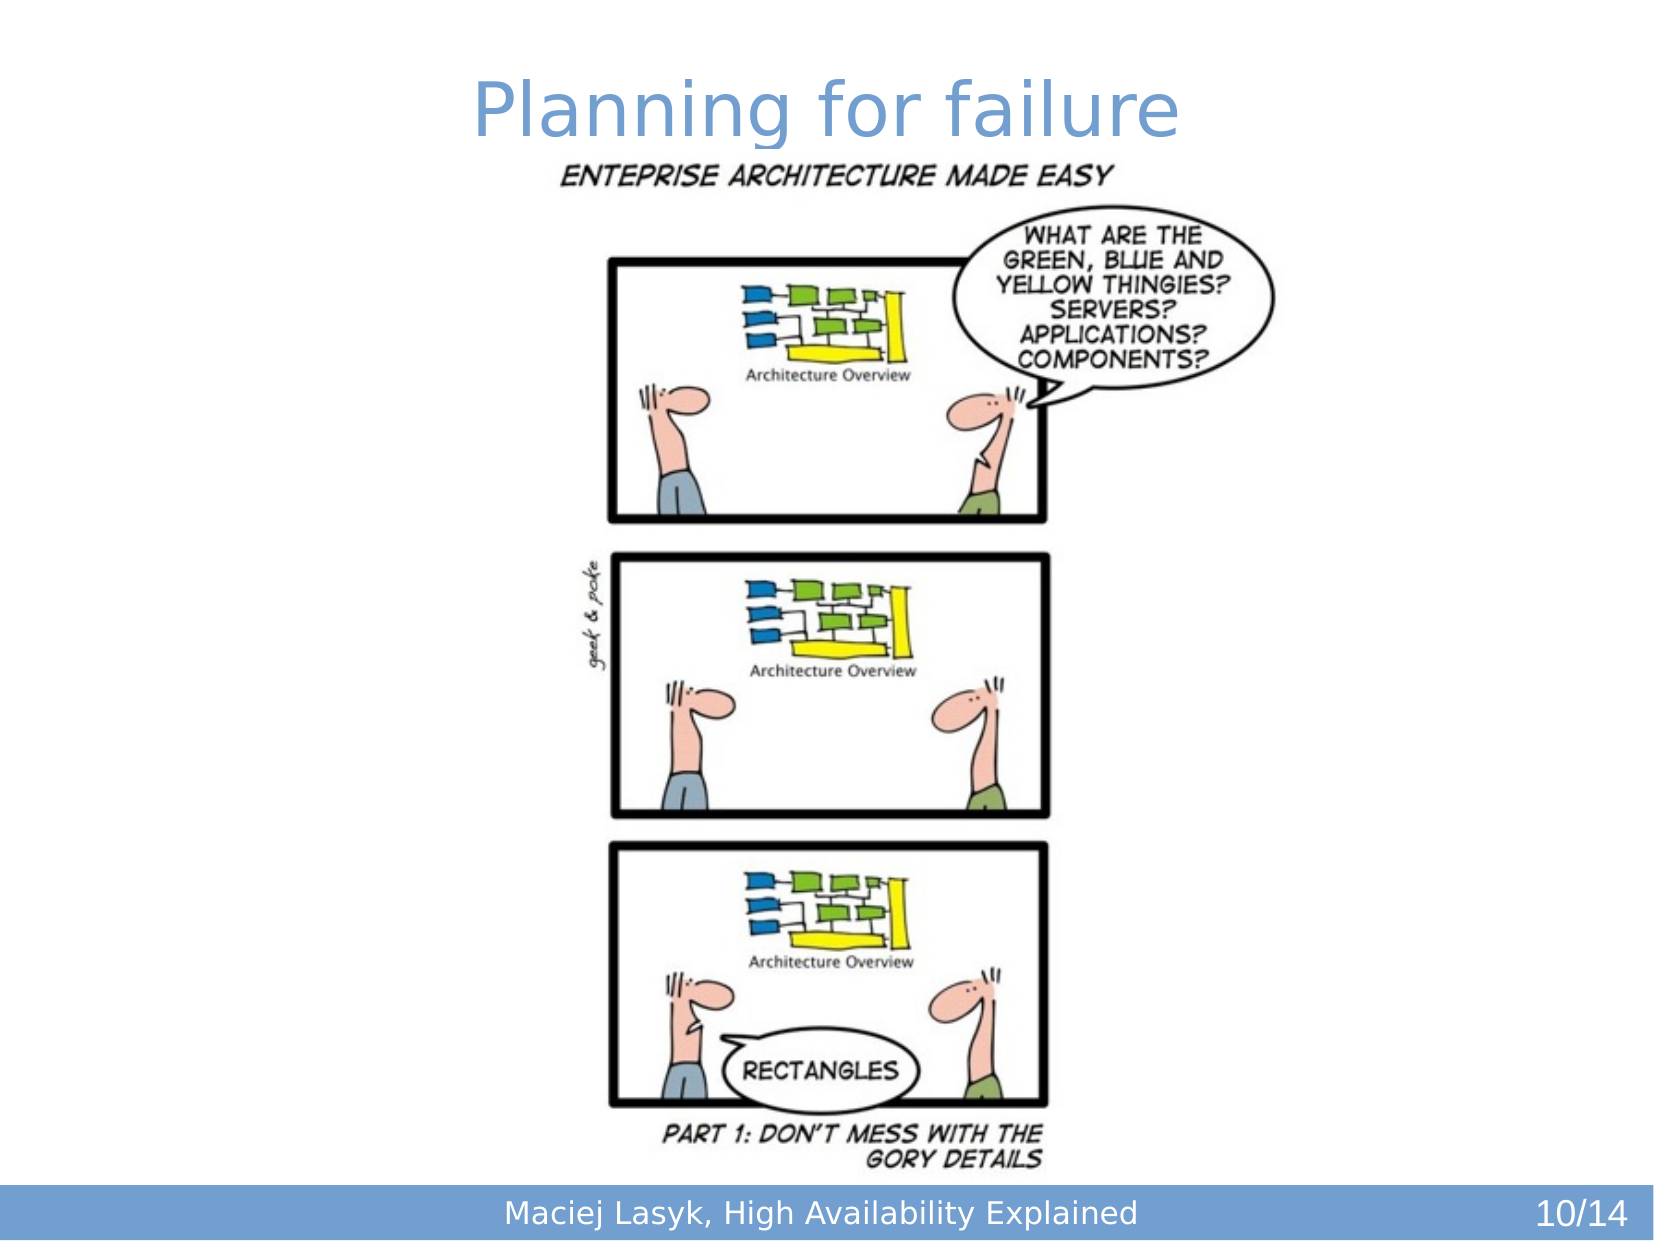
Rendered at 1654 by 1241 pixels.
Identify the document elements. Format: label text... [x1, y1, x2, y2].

text_box [0, 1185, 1509, 1241]
picture [546, 149, 1285, 1179]
text_box 10/14 [1509, 1185, 1644, 1241]
text_box Maciej Lasyk, High Availability Explained [489, 1188, 1165, 1240]
text_box Planning for failure [456, 60, 1197, 163]
text_box [1644, 1185, 1654, 1241]
